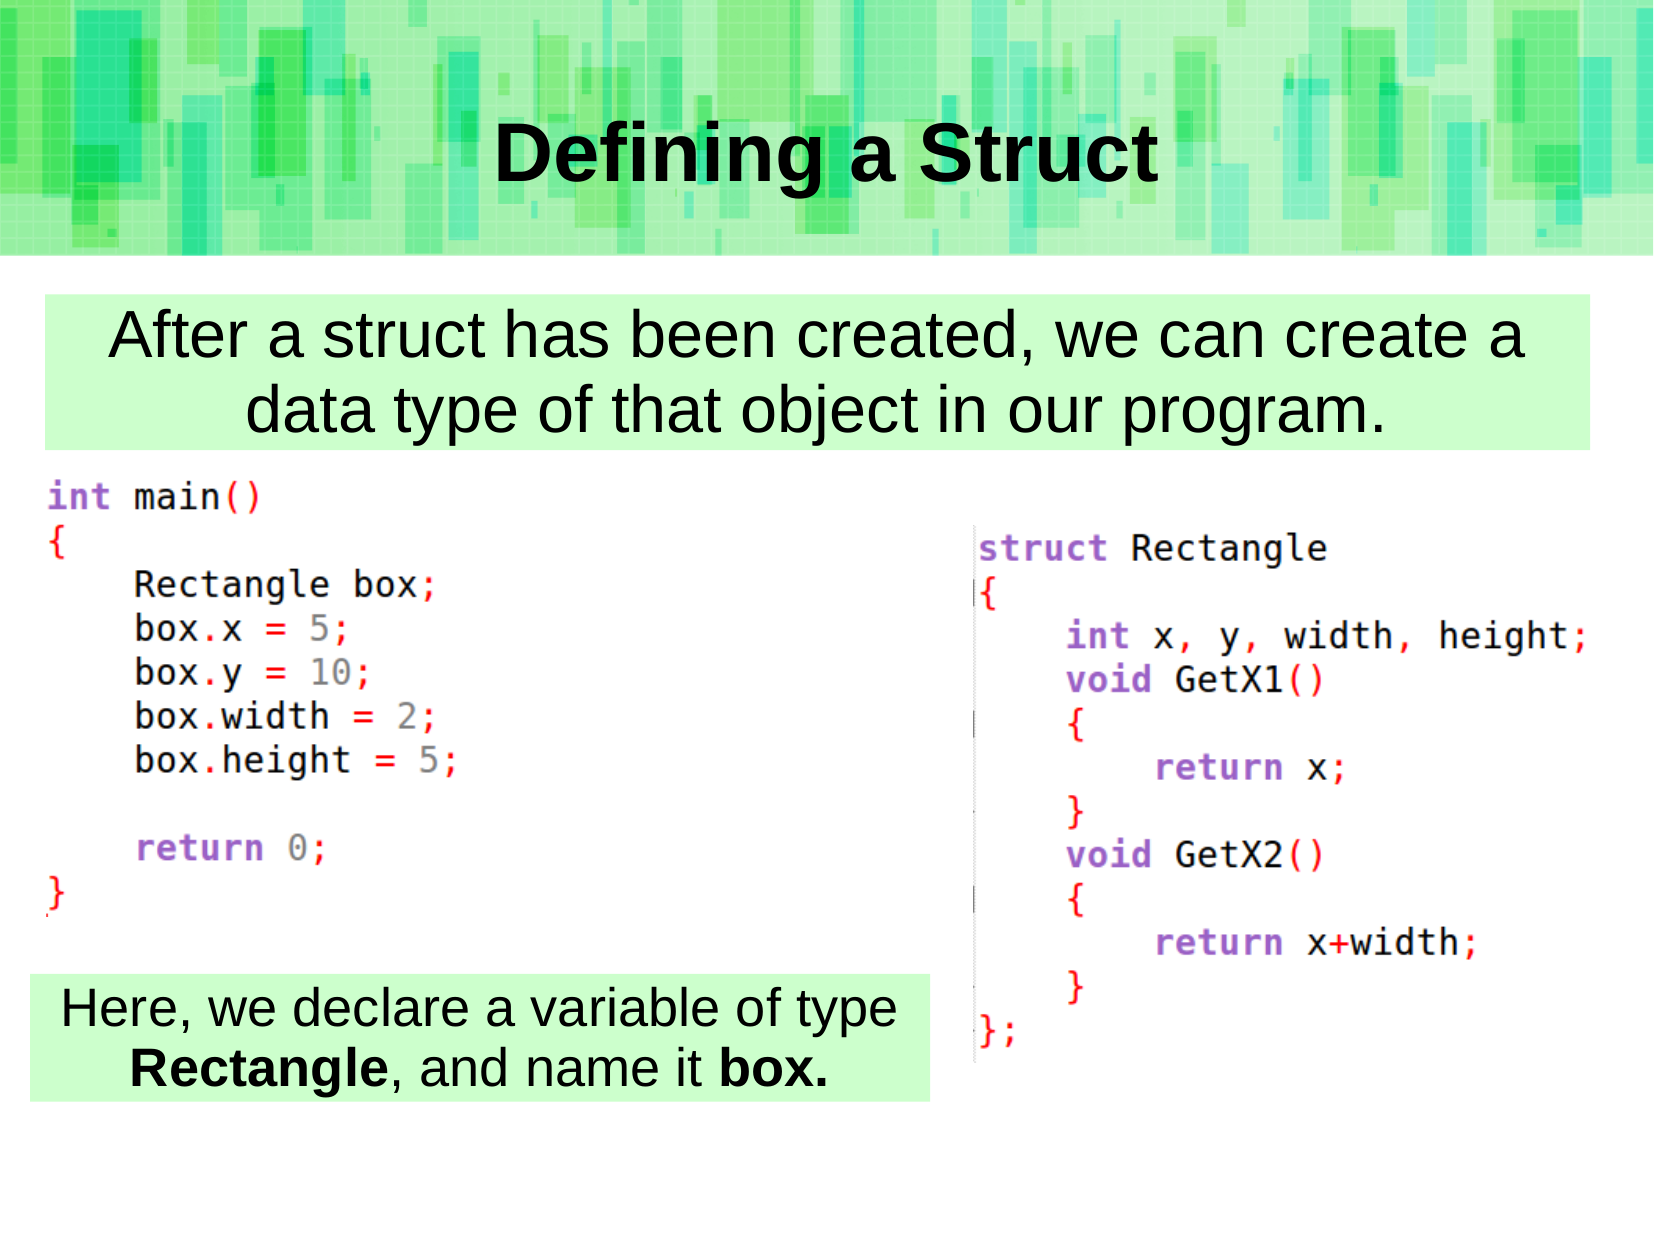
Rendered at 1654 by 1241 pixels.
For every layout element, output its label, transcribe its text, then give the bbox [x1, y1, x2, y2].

title Defining a Struct [82, 49, 1571, 257]
picture [0, 0, 1654, 1241]
text_box Here, we declare a variable of type Rectangle, and name it box. [30, 973, 931, 1102]
text_box After a struct has been created, we can create a data type of that object in our program. [45, 294, 1591, 451]
